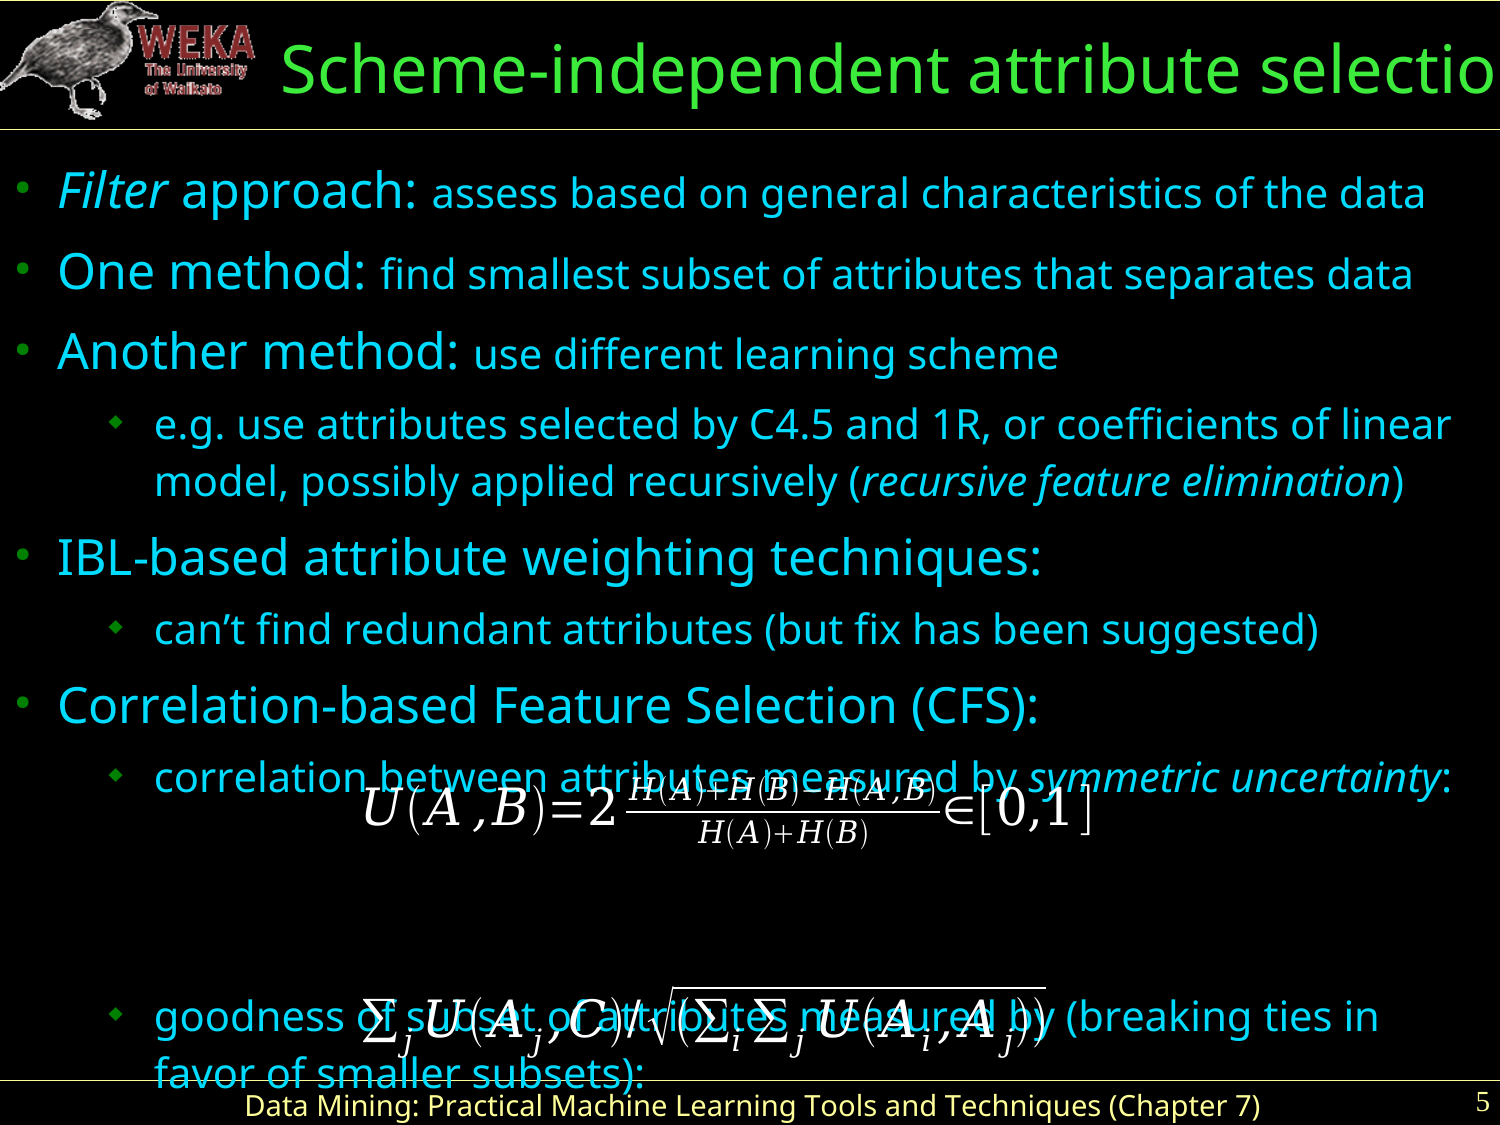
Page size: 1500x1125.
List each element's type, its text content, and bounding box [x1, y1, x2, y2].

chart [354, 772, 1099, 851]
text_box Filter approach: assess based on general characteristics of the data One method: find smallest subset of attributes that separates data Another method: use different learning scheme e.g. use attributes selected by C4.5 and 1R, or coefficients of linear model, possibly applied recursively (recursive feature elimination) IBL-based attribute weighting techniques: can’t find redundant attributes (but fix has been suggested) Correlation-based Feature Selection (CFS): correlation between attributes measured by symmetric uncertainty: goodness of subset of attributes measured by (breaking ties in favor of smaller subsets): [0, 147, 1500, 959]
title Scheme-independent attribute selection [265, 0, 1500, 147]
chart [354, 984, 1054, 1059]
picture [0, 1, 265, 129]
